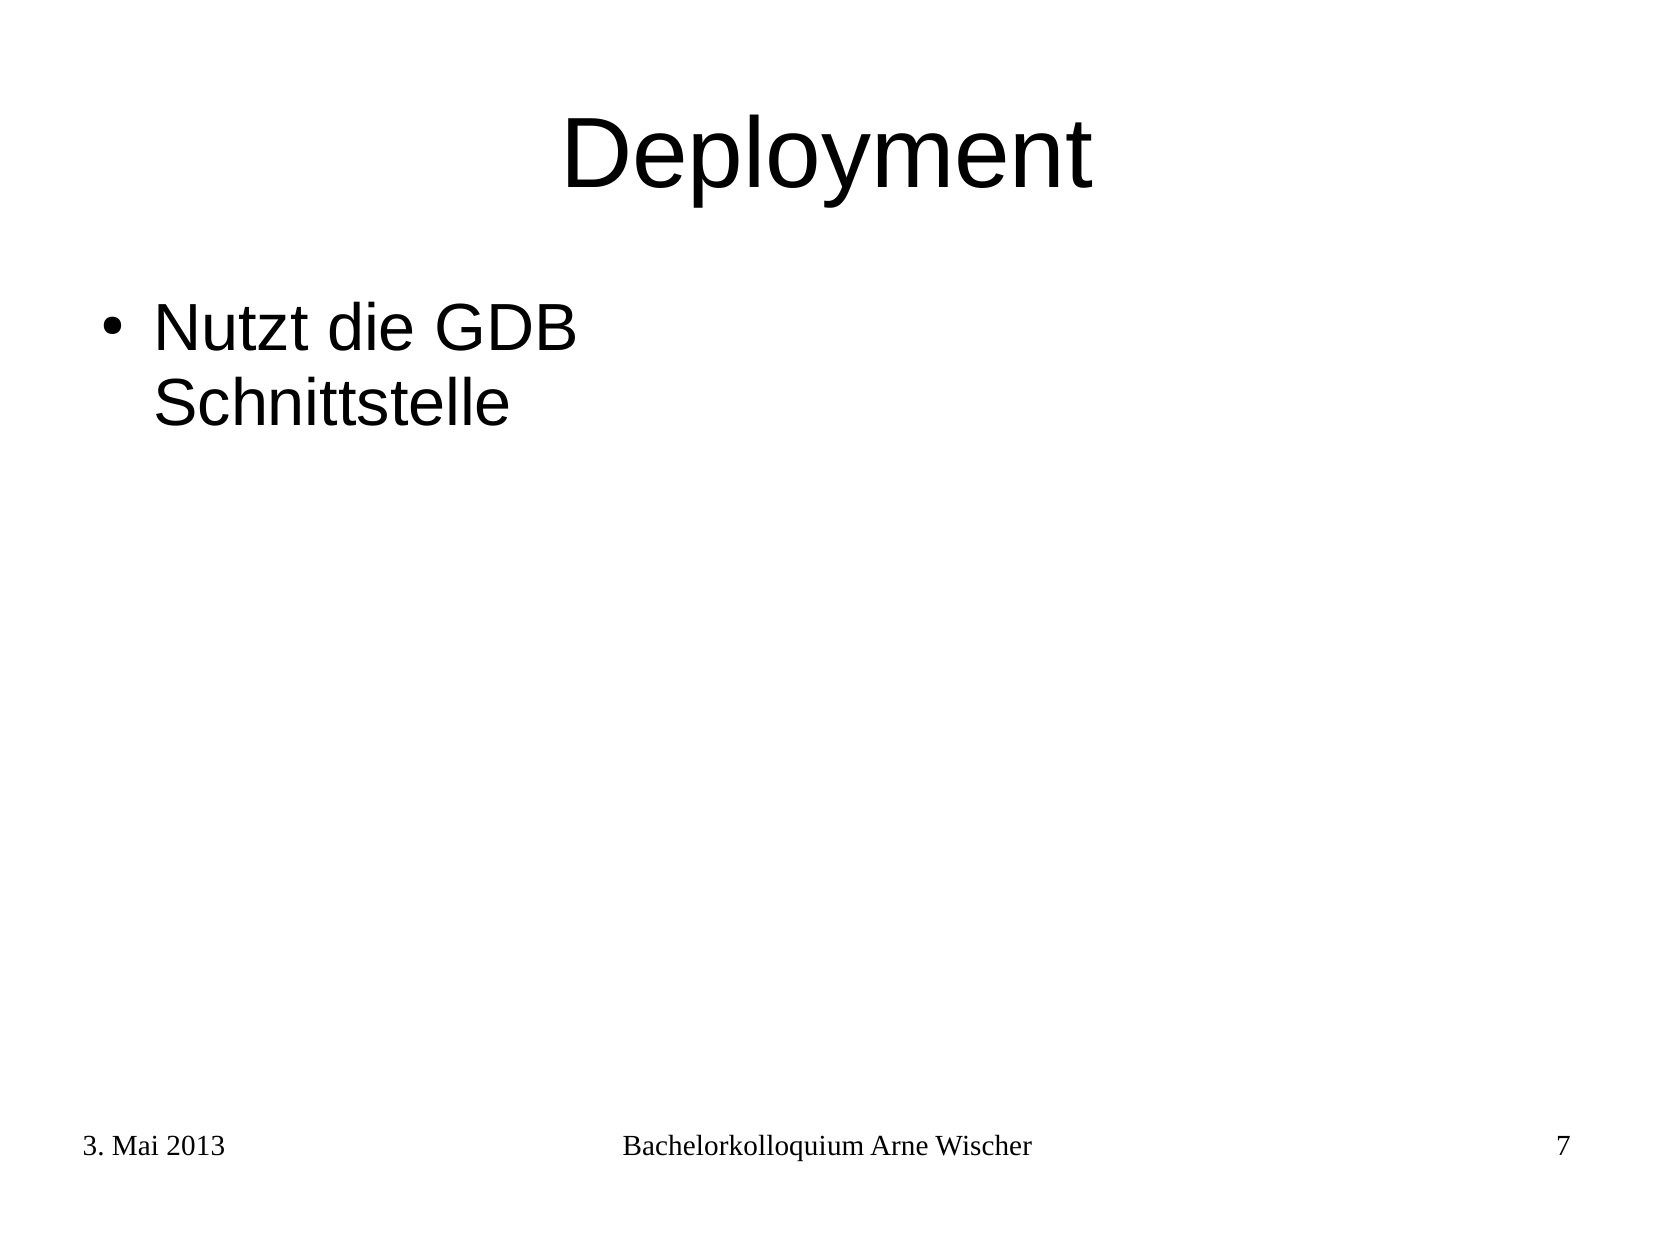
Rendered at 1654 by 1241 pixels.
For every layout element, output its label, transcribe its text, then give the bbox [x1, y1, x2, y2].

title Deployment [82, 49, 1571, 257]
list Nutzt die GDB Schnittstelle [82, 290, 793, 1096]
